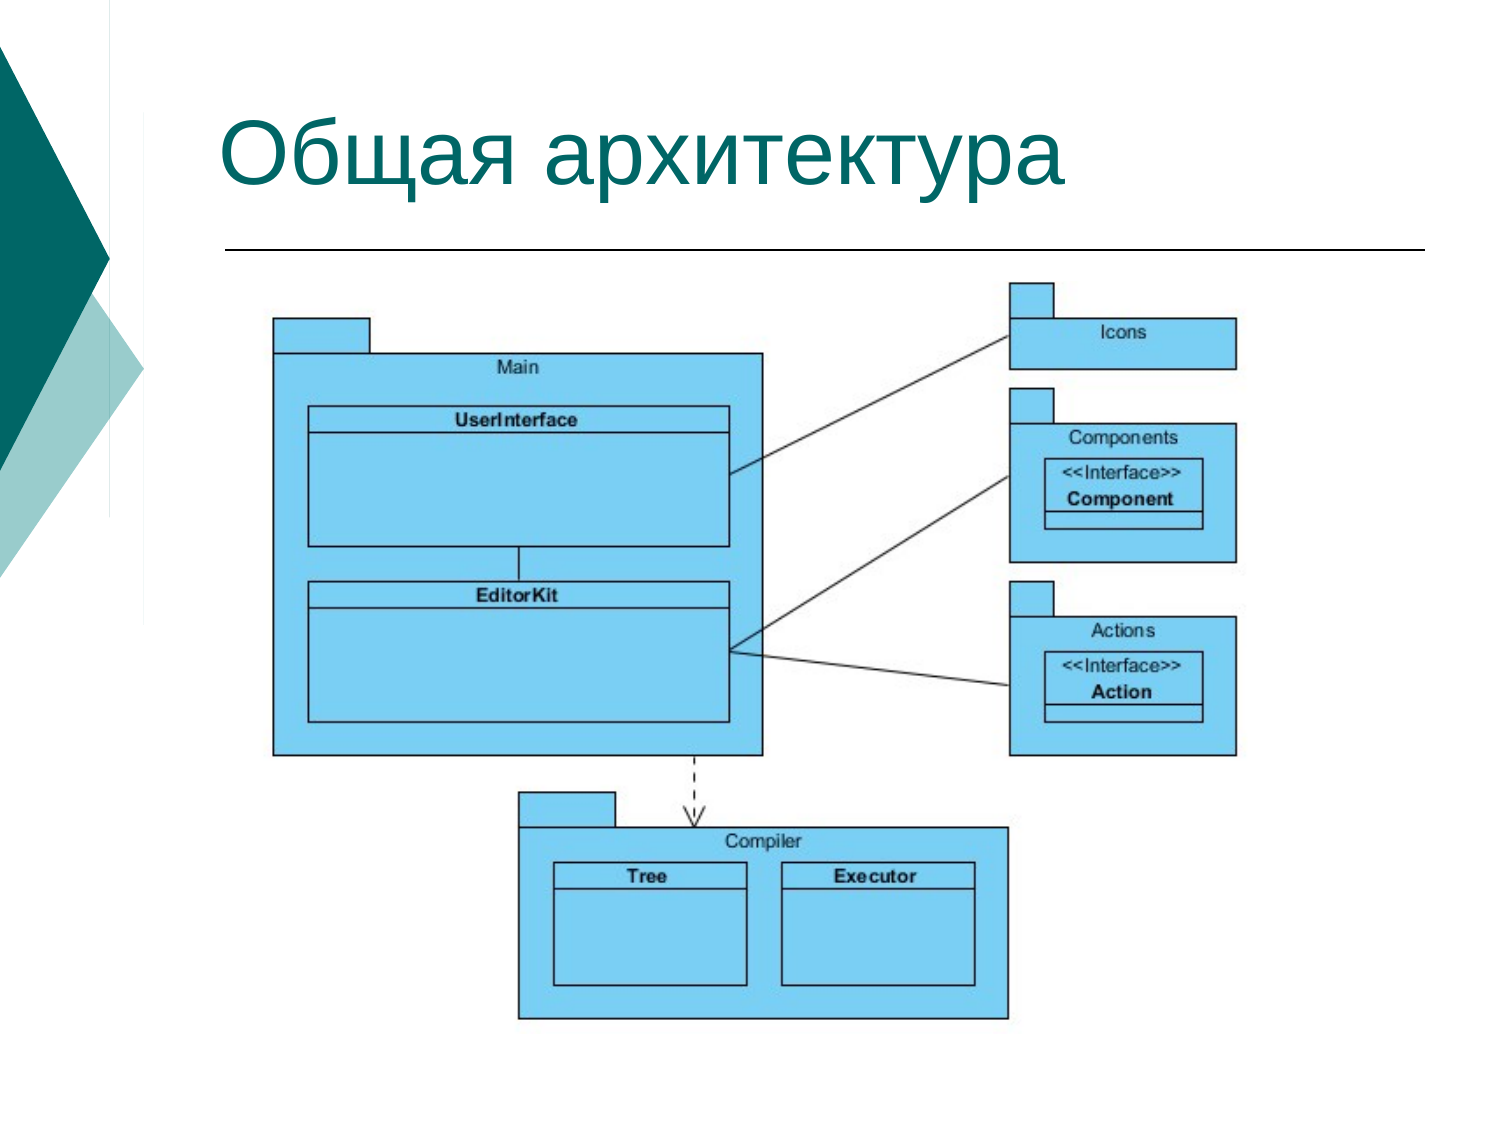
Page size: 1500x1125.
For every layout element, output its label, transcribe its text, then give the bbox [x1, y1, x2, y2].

picture [236, 281, 1283, 1034]
title Общая архитектура [204, 0, 1404, 211]
